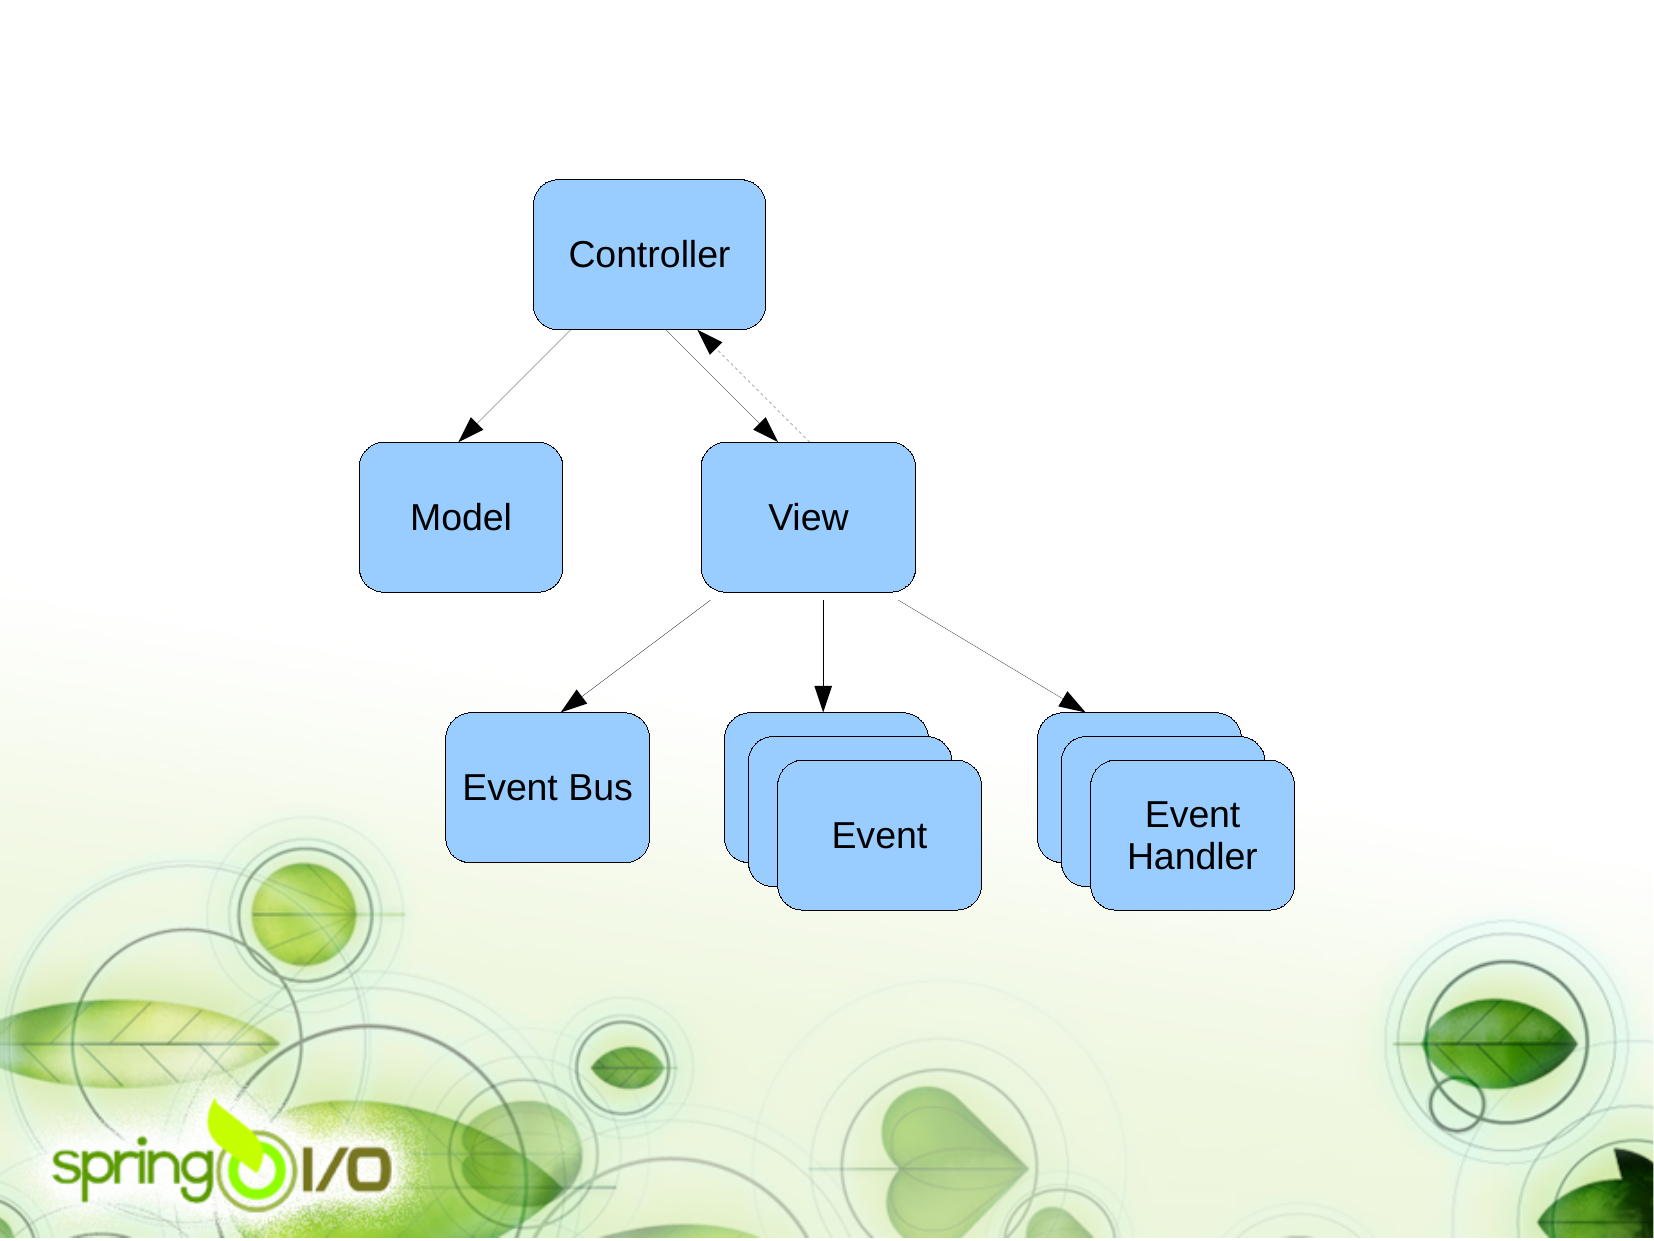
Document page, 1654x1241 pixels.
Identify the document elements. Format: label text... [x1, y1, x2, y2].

text_box Controller [533, 179, 766, 330]
text_box Event Handler [1090, 760, 1295, 911]
text_box Model [359, 442, 563, 593]
text_box Event [1061, 736, 1265, 887]
text_box Event [748, 736, 952, 887]
text_box Event Bus [445, 712, 650, 863]
text_box Event [724, 712, 929, 863]
text_box View [701, 442, 916, 593]
text_box Event [1037, 712, 1242, 863]
text_box Event [777, 760, 982, 911]
picture [0, 0, 1654, 1238]
